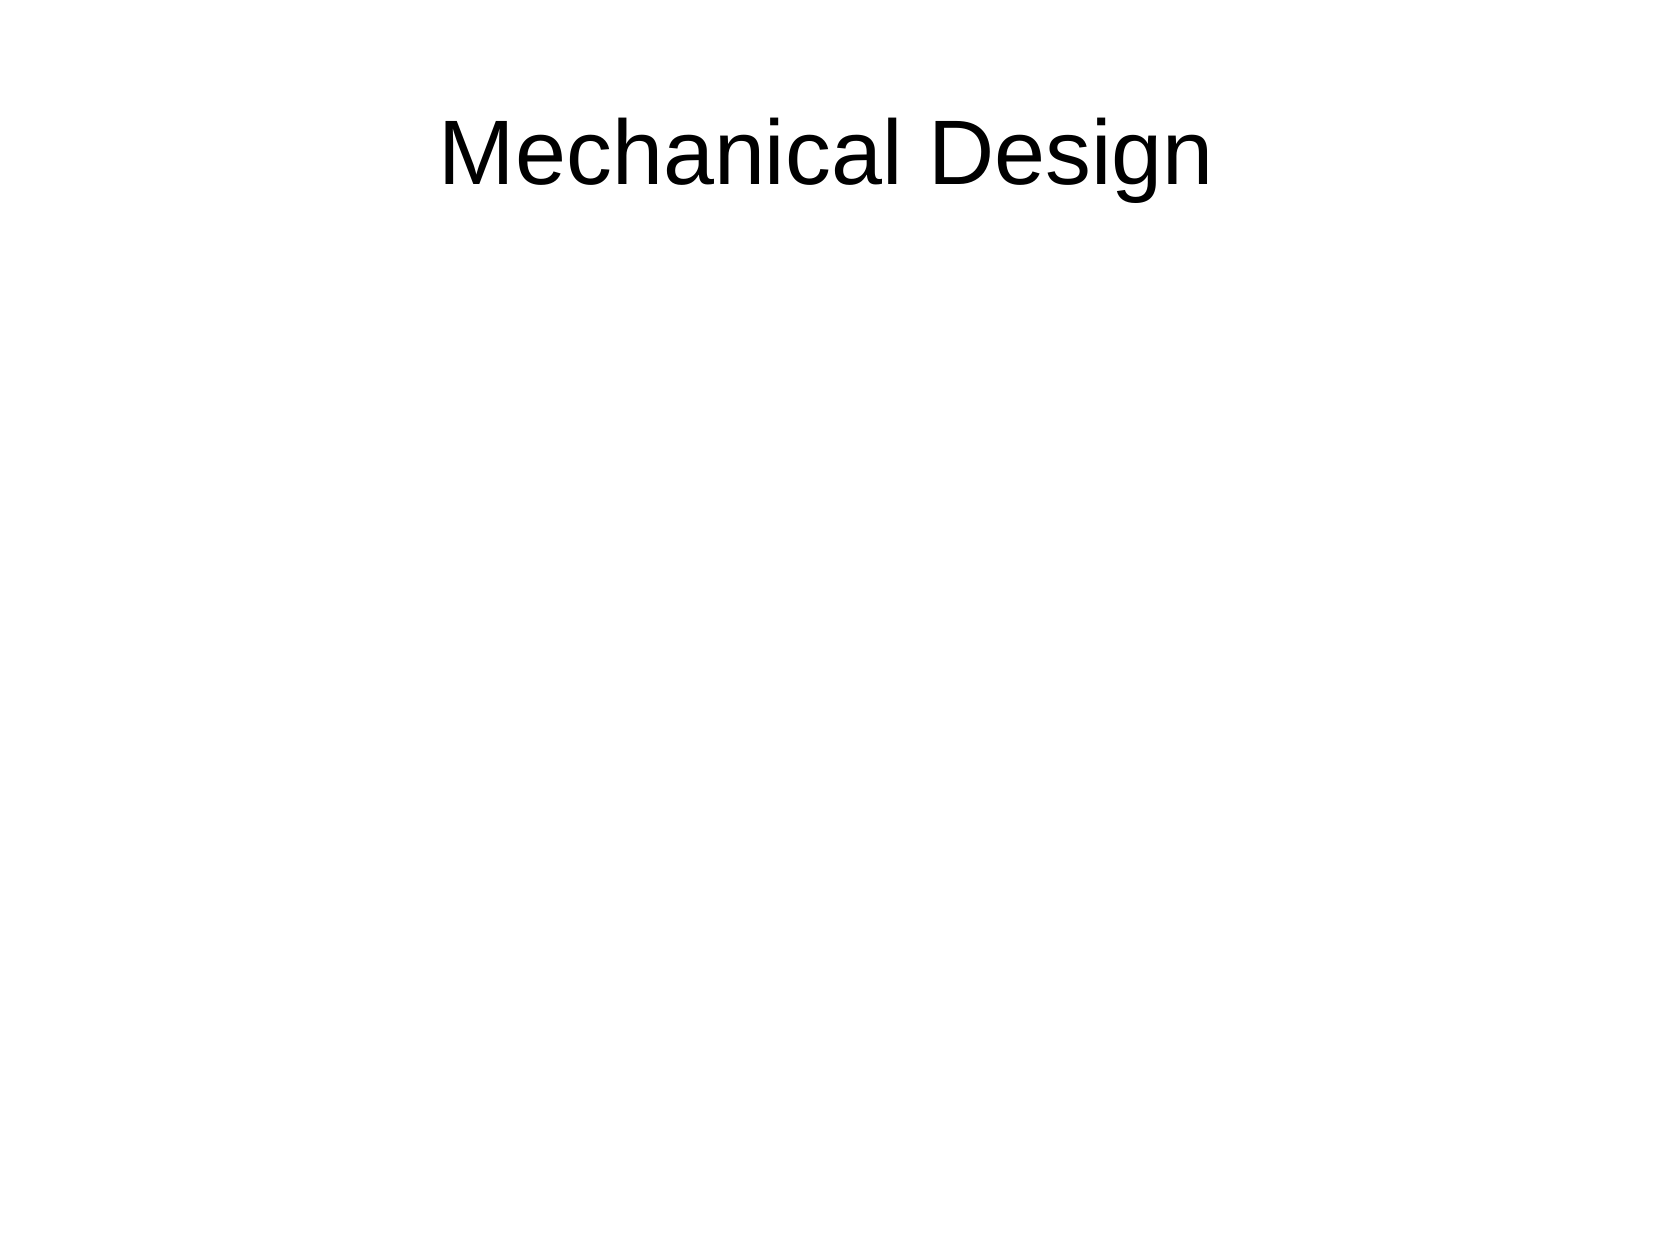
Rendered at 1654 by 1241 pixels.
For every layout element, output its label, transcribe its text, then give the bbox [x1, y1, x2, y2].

title Mechanical Design [82, 56, 1571, 250]
